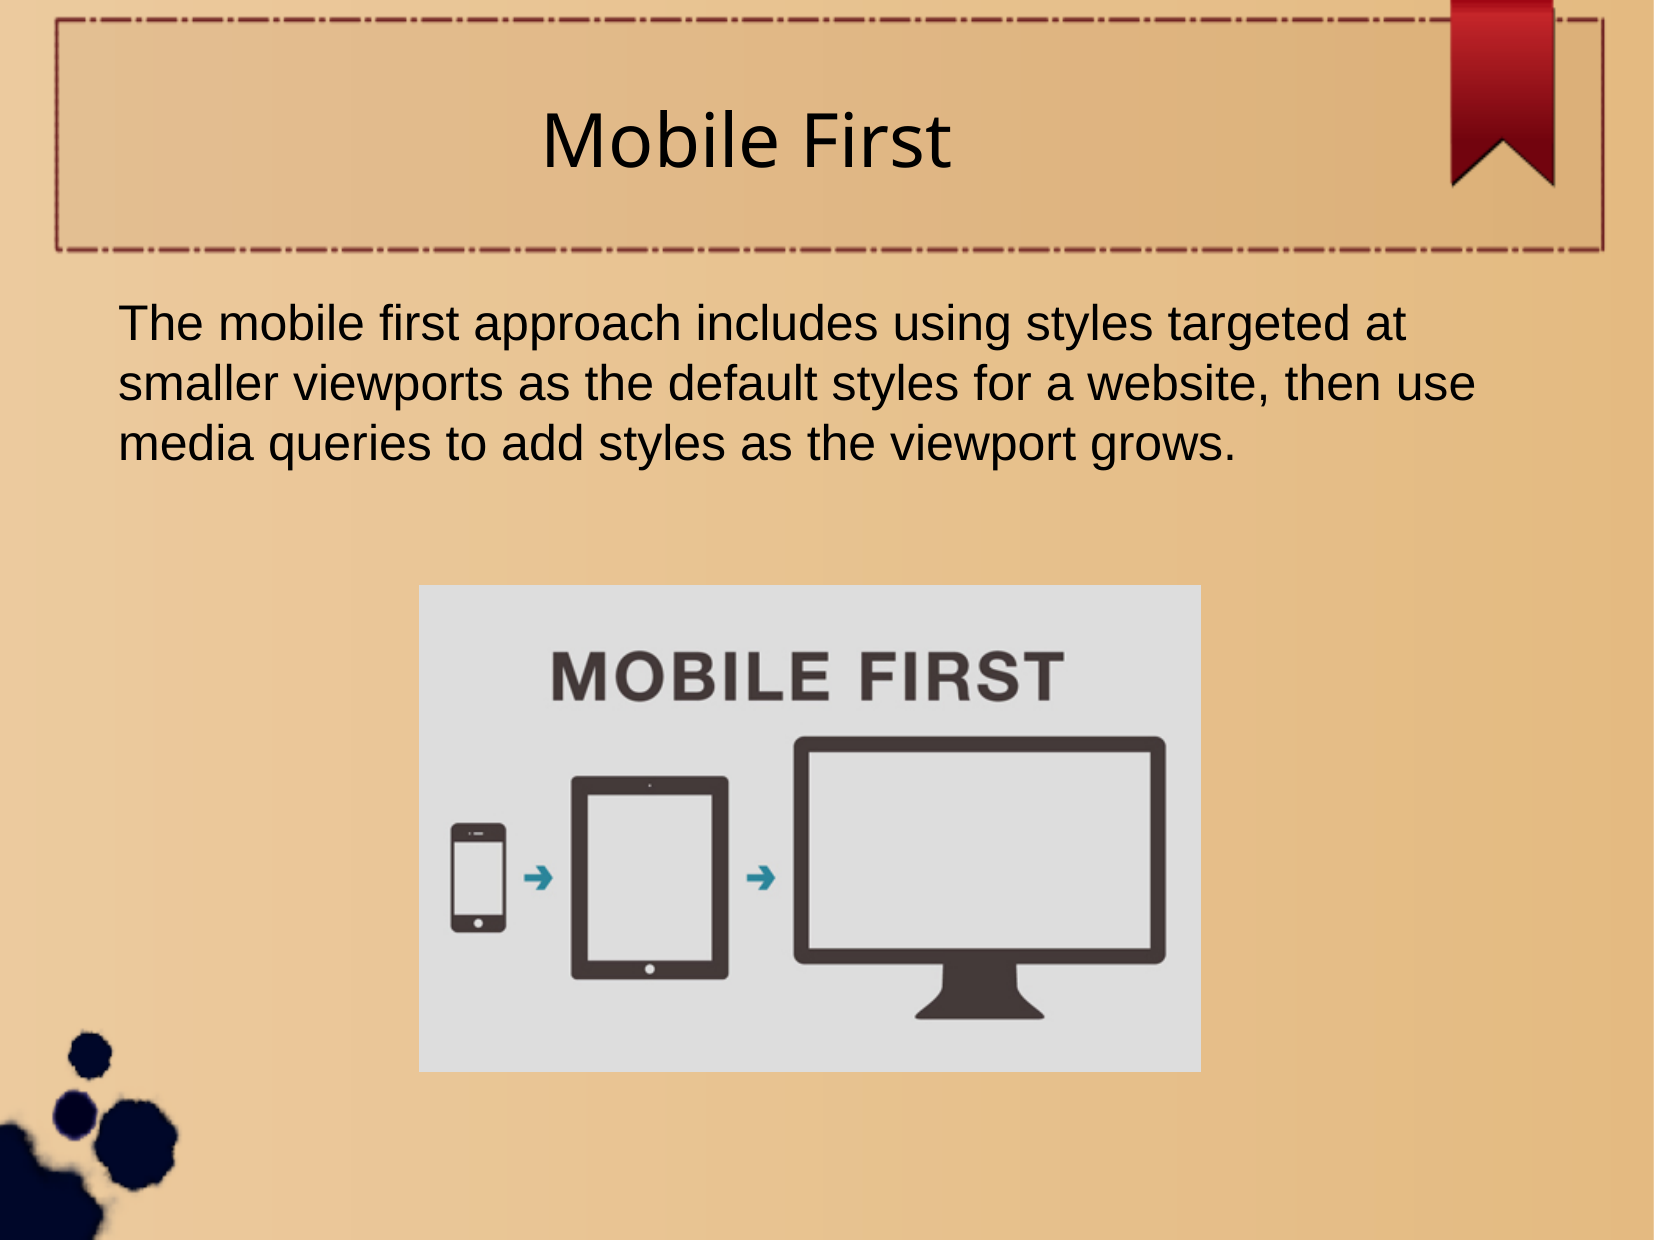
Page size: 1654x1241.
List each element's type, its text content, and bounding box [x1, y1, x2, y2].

text_box The mobile first approach includes using styles targeted at smaller viewports as the default styles for a website, then use media queries to add styles as the viewport grows. [82, 290, 1571, 1010]
picture [0, 0, 1654, 1240]
text_box Mobile First [82, 47, 1412, 229]
